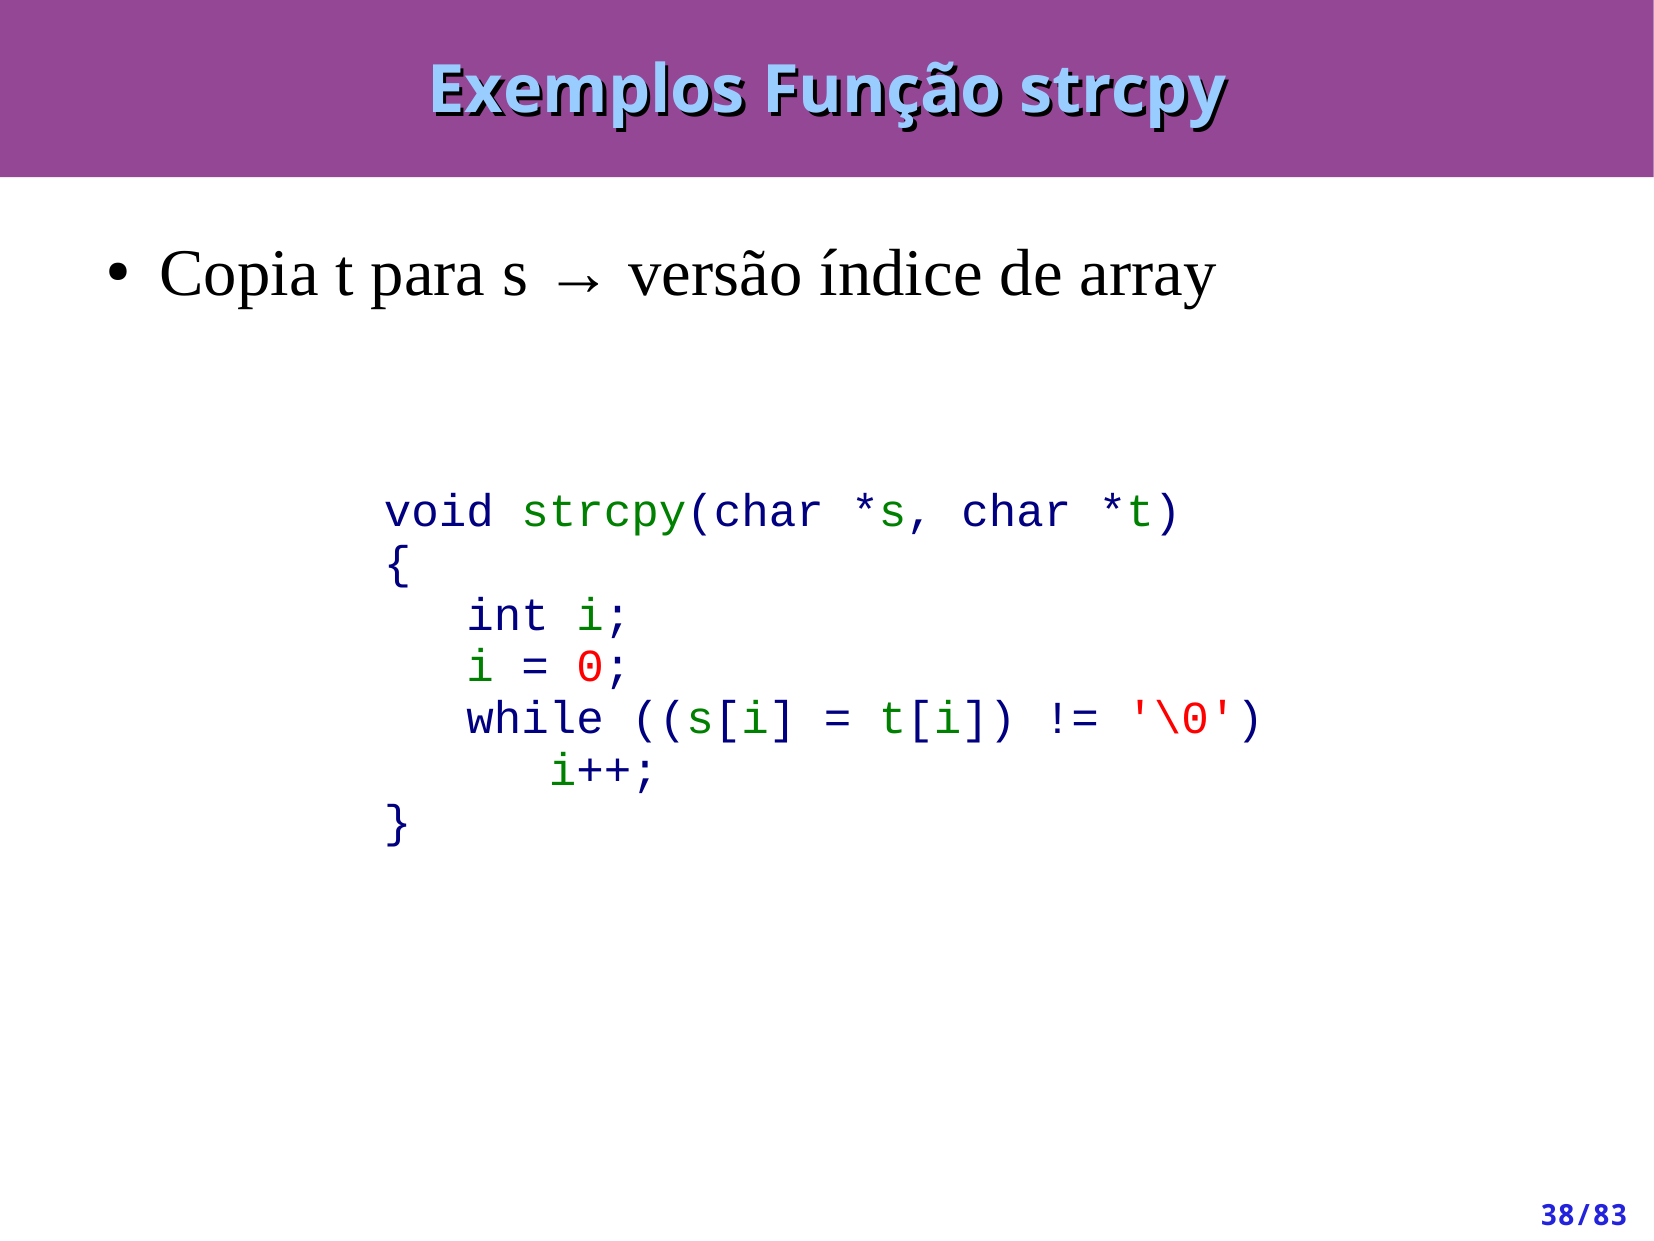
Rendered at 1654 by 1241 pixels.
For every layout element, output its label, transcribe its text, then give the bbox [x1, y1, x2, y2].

list Copia t para s → versão índice de array [88, 236, 1577, 1055]
title Exemplos Função strcpy [82, 0, 1571, 176]
